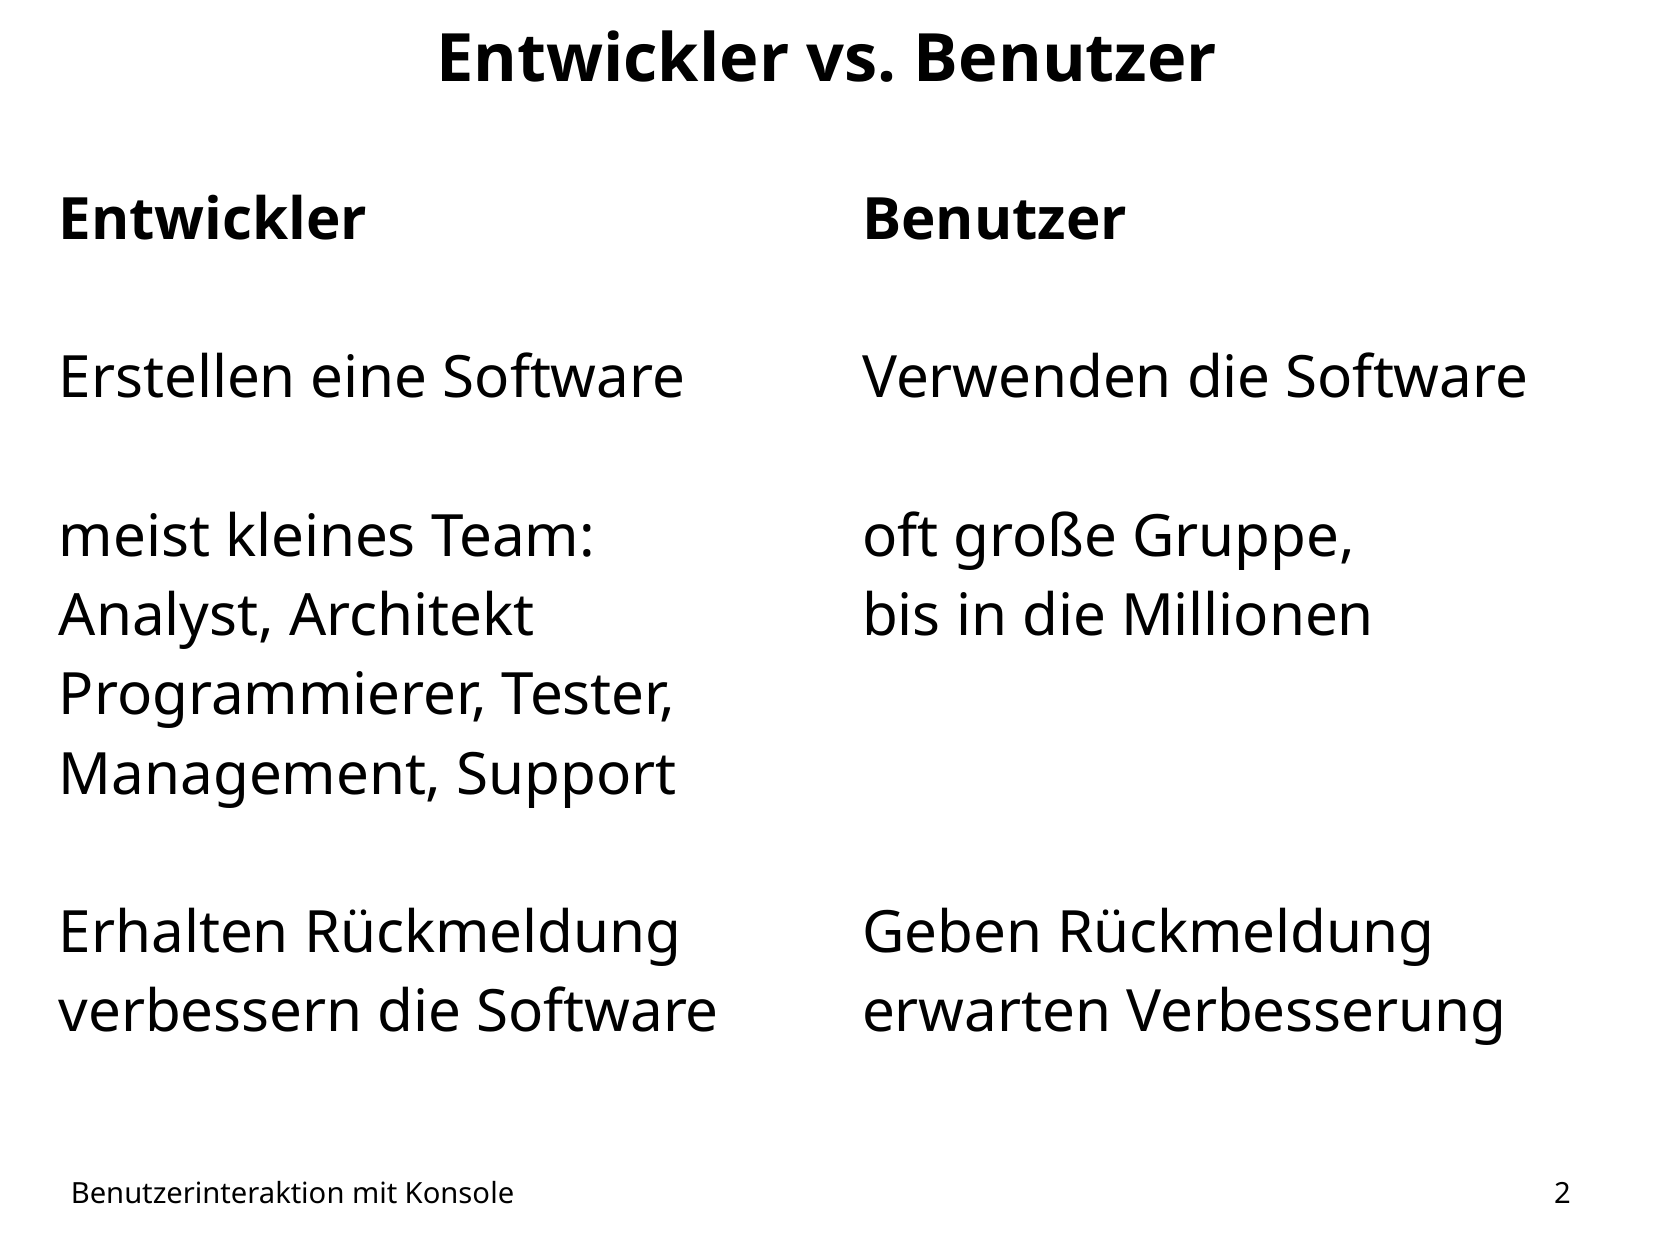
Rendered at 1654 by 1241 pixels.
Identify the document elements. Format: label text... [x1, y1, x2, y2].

list Entwickler Erstellen eine Software meist kleines Team: Analyst, Architekt Programmierer, Tester, Management, Support Erhalten Rückmeldung verbessern die Software [59, 177, 780, 1123]
list Benutzer Verwenden die Software oft große Gruppe, bis in die Millionen Geben Rückmeldung erwarten Verbesserung [862, 177, 1583, 1123]
title Entwickler vs. Benutzer [0, 5, 1654, 107]
